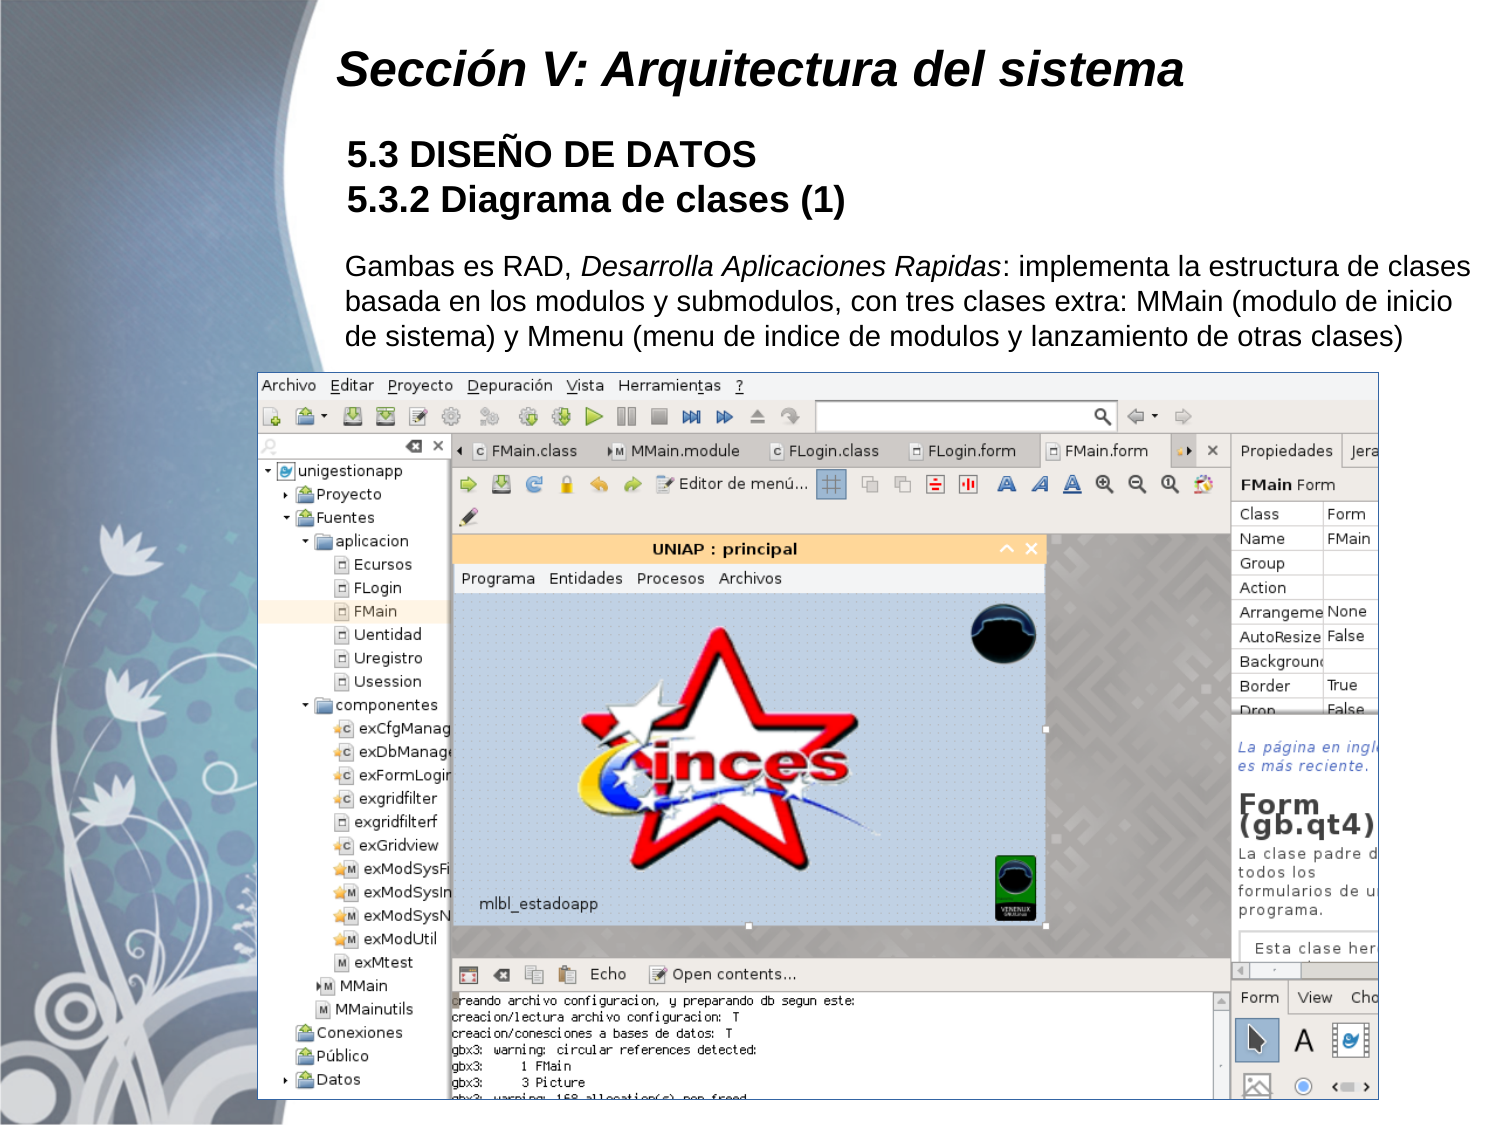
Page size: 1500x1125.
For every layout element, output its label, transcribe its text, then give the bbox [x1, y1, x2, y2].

title Sección V: Arquitectura del sistema [75, 27, 1426, 106]
text_box Gambas es RAD, Desarrolla Aplicaciones Rapidas: implementa la estructura de clases basada en los modulos y submodulos, con tres clases extra: MMain (modulo de inicio de sistema) y Mmenu (menu de indice de modulos y lanzamiento de otras clases) [330, 239, 1500, 361]
text_box 5.3 DISEÑO DE DATOS 5.3.2 Diagrama de clases (1) [332, 122, 1422, 229]
picture [0, 0, 1379, 1125]
